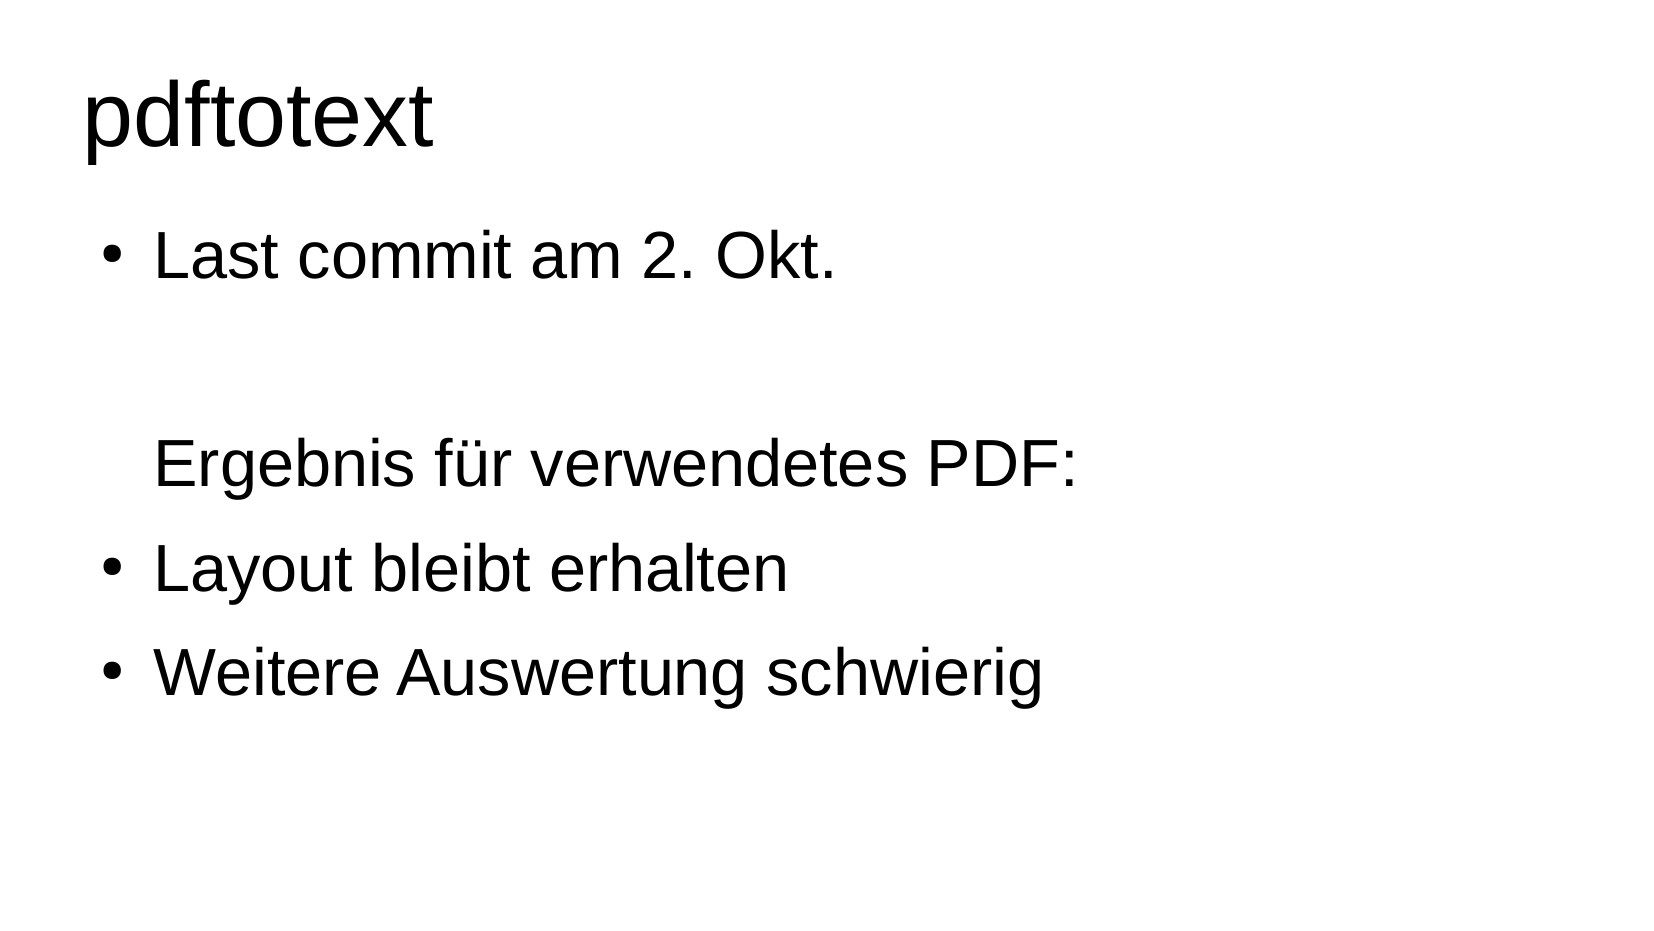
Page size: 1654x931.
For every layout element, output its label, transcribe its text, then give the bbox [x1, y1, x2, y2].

title pdftotext [82, 37, 1571, 193]
list Last commit am 2. Okt. Ergebnis für verwendetes PDF: Layout bleibt erhalten Weitere Auswertung schwierig [82, 217, 1571, 758]
